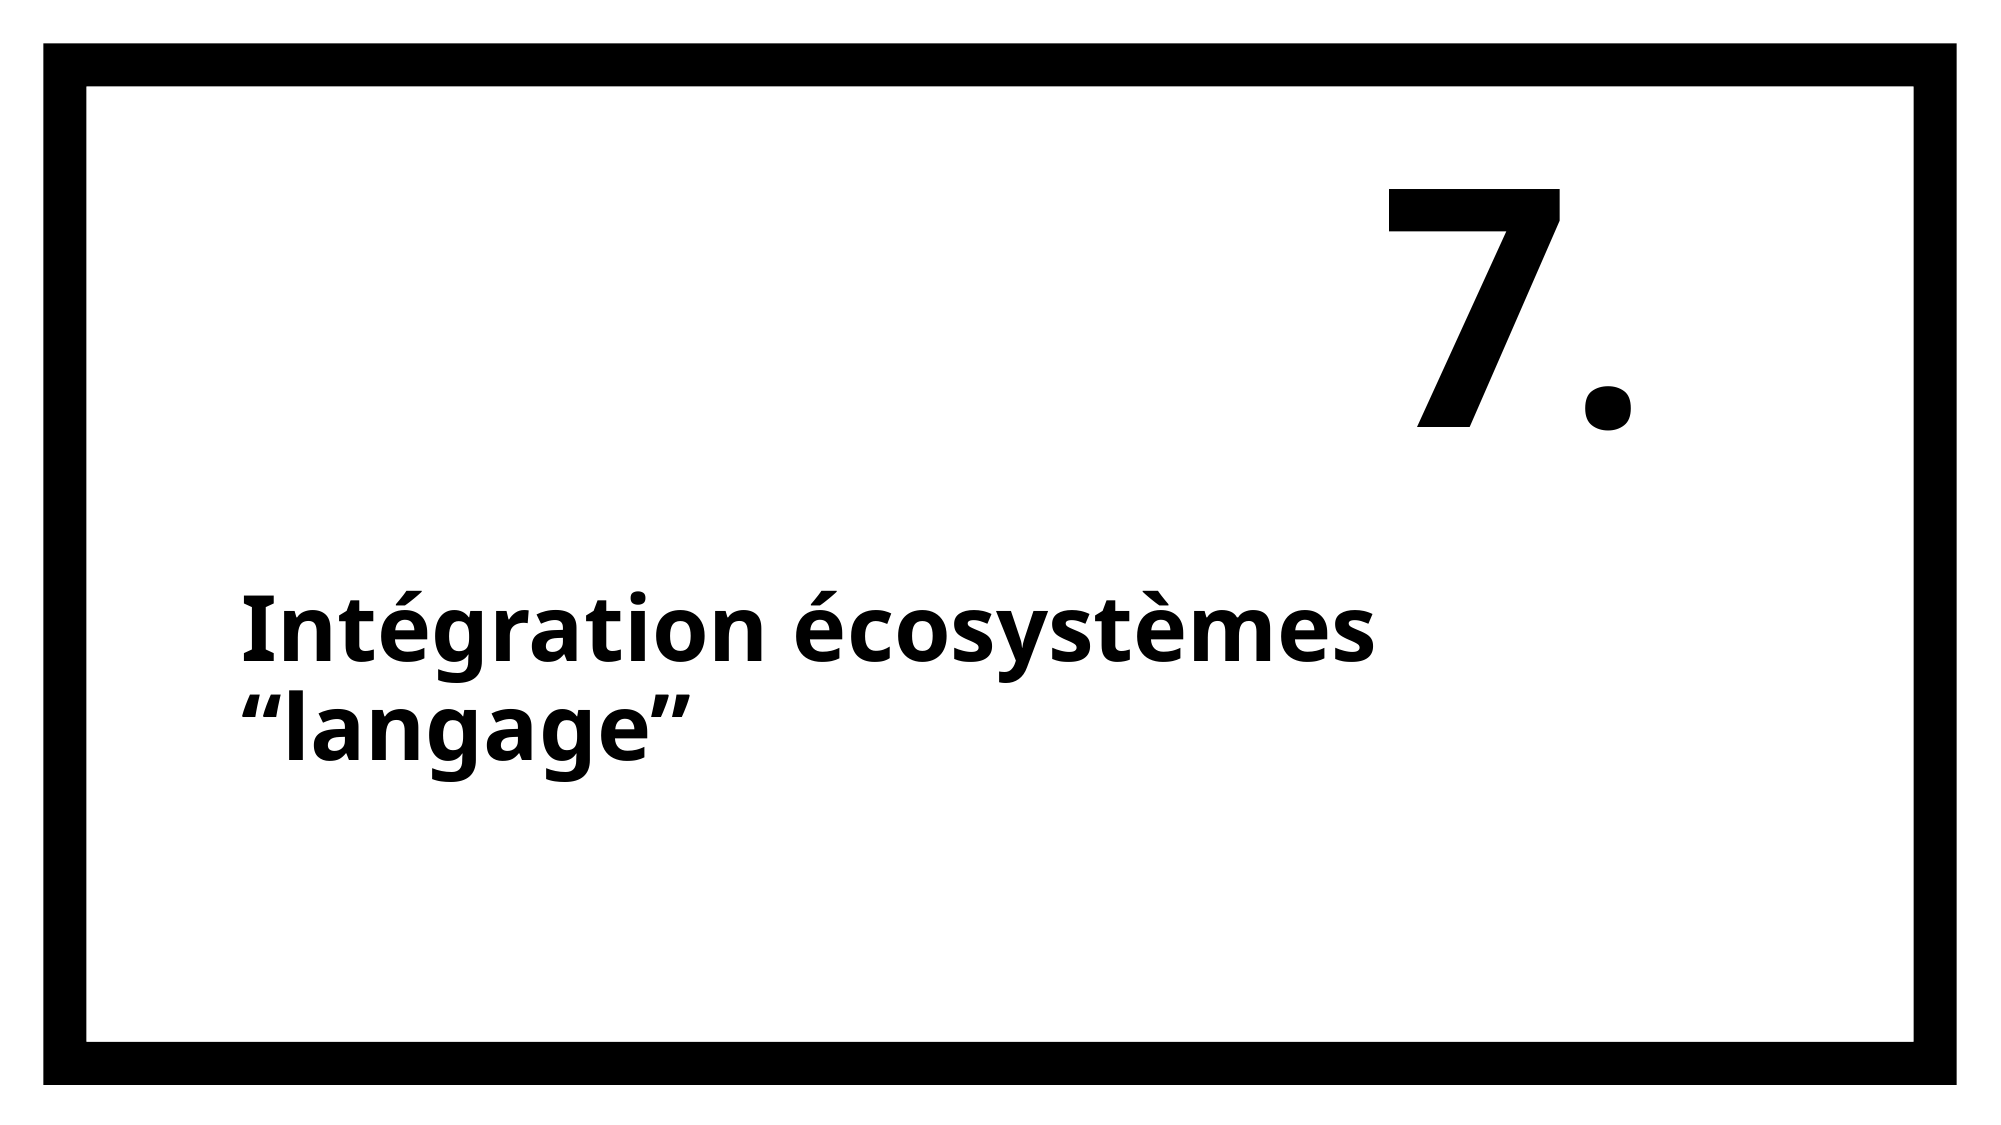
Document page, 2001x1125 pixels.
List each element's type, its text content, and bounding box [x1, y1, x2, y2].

text_box 7. [1360, 73, 1849, 497]
text_box Intégration écosystèmes “langage” [221, 546, 1512, 801]
